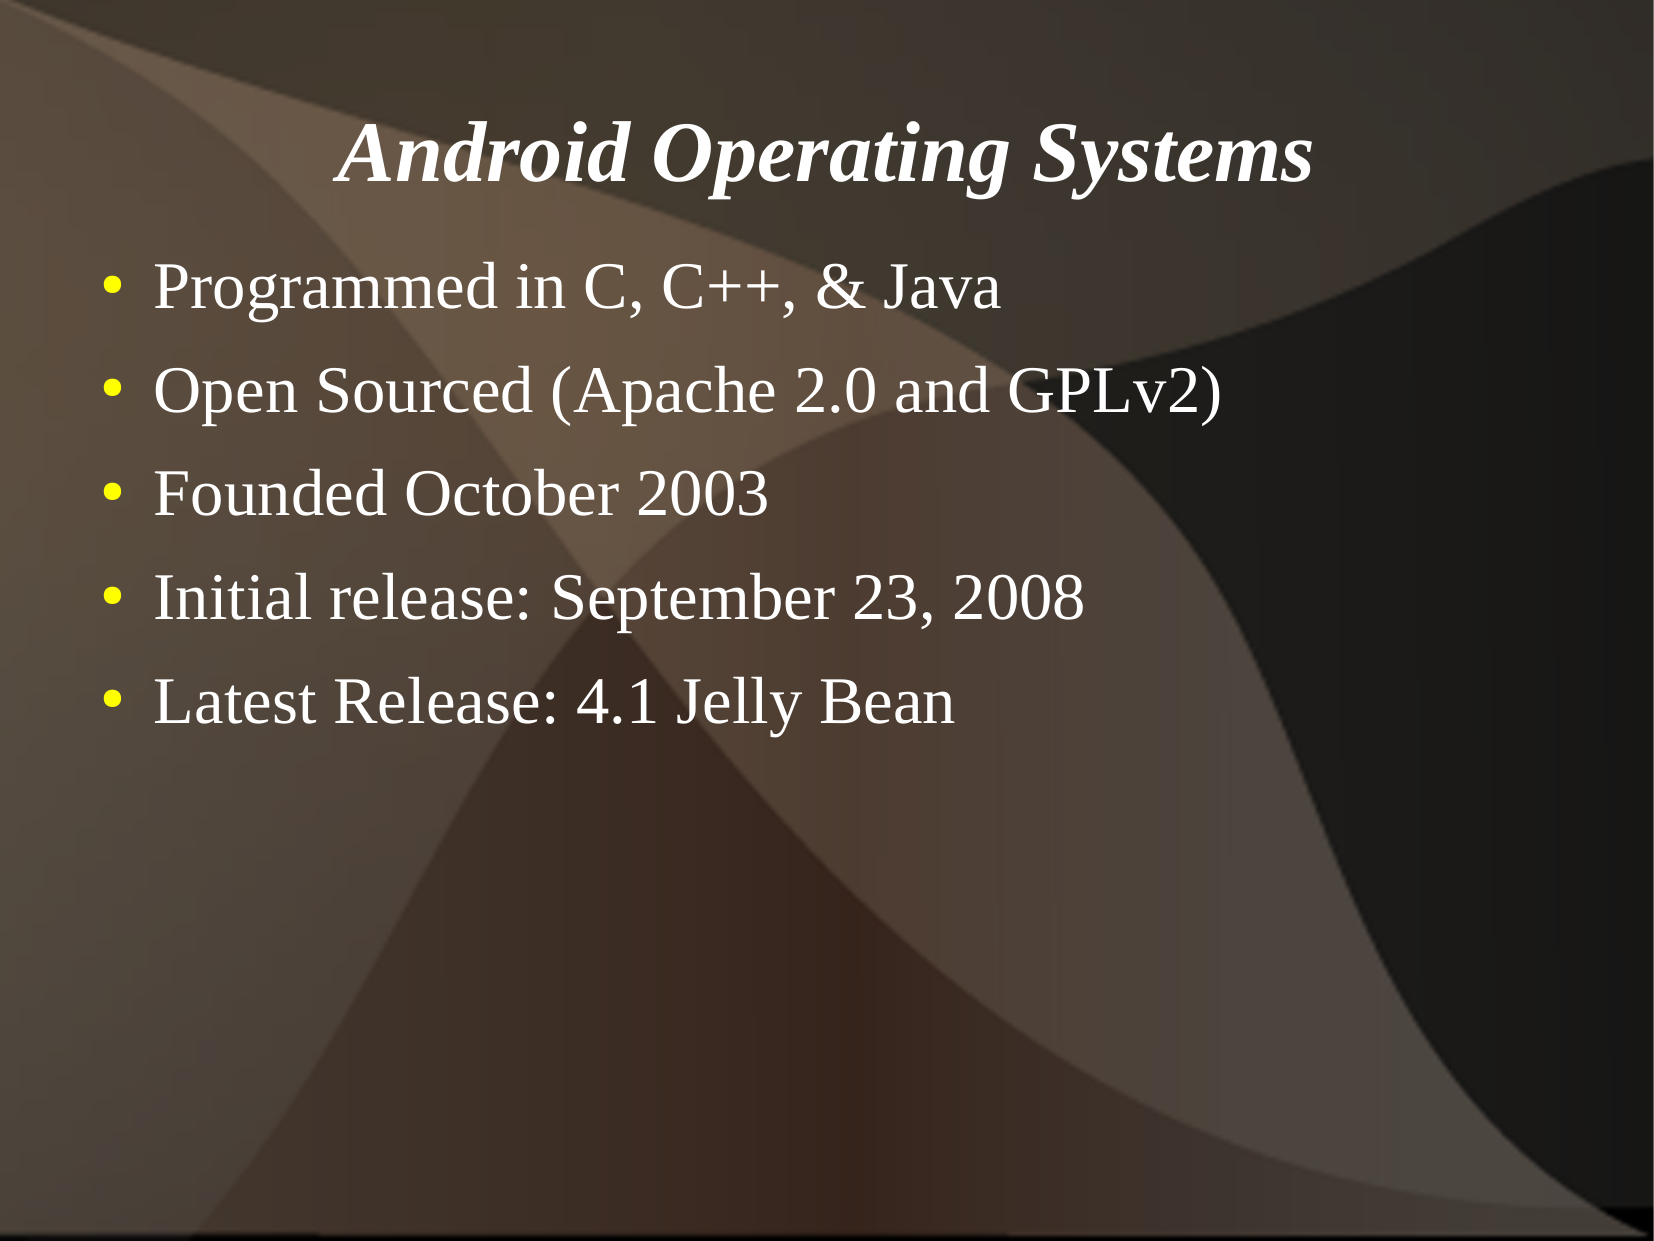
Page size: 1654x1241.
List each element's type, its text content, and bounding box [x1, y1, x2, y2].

title Android Operating Systems [82, 49, 1571, 249]
list Programmed in C, C++, & Java Open Sourced (Apache 2.0 and GPLv2) Founded October 2003 Initial release: September 23, 2008 Latest Release: 4.1 Jelly Bean [82, 249, 1571, 1068]
picture [0, 0, 1654, 1241]
